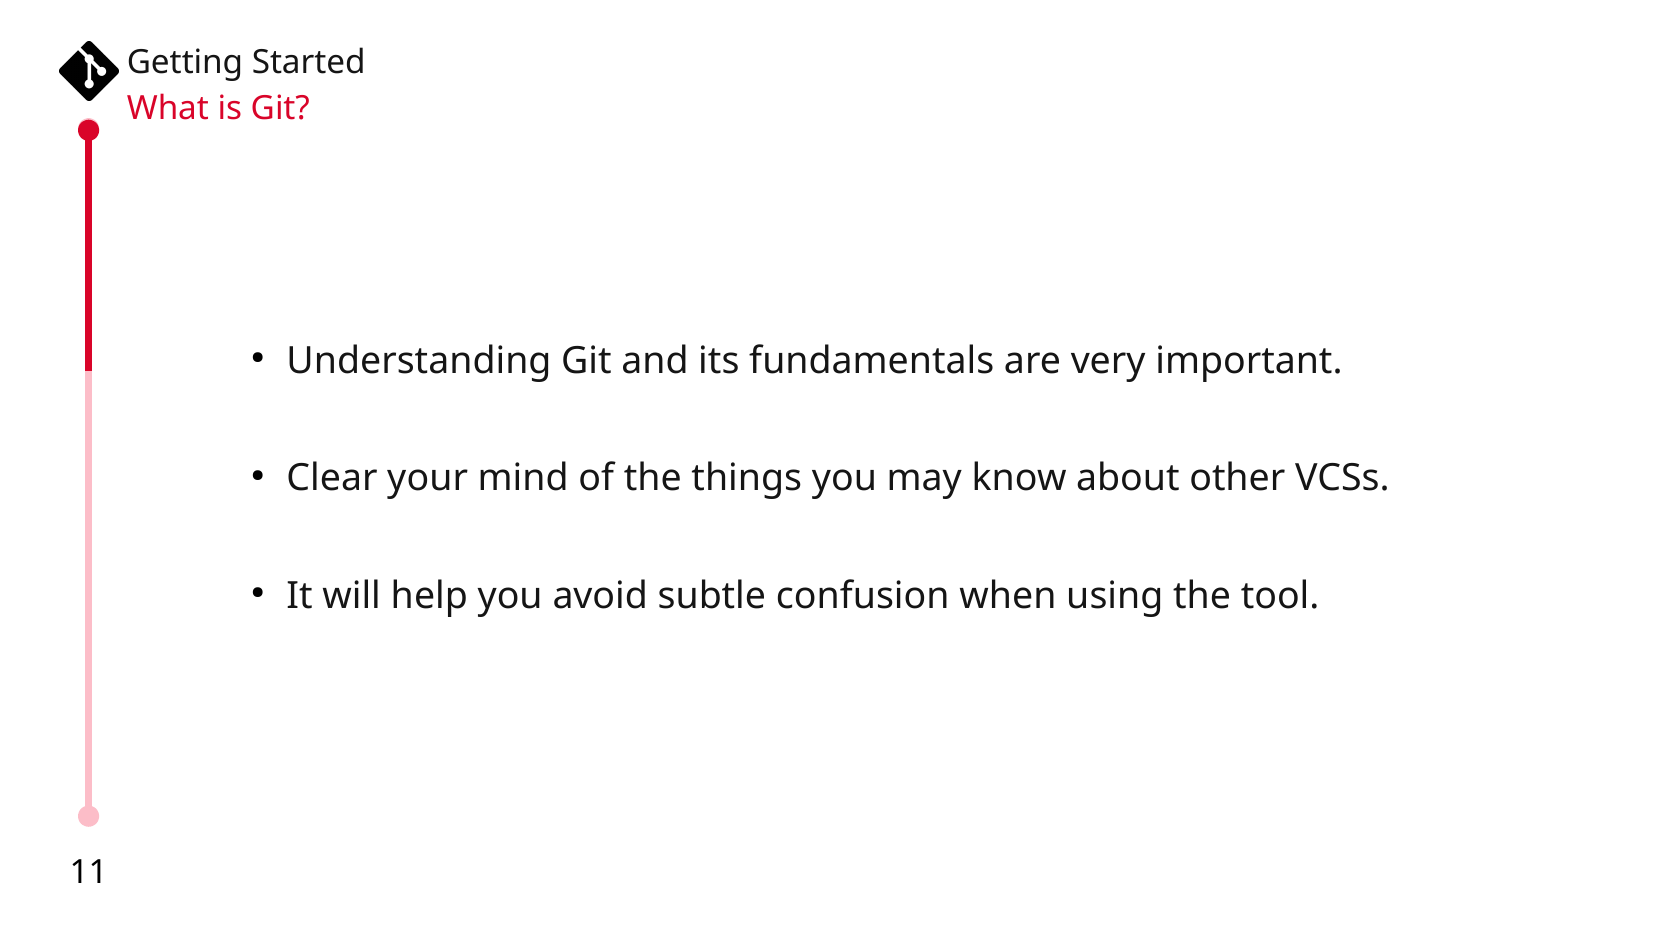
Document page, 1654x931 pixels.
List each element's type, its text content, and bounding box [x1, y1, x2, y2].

picture [59, 41, 119, 101]
text_box Understanding Git and its fundamentals are very important. Clear your mind of the things you may know about other VCSs. It will help you avoid subtle confusion when using the tool. [236, 236, 1418, 709]
text_box Getting Started What is Git? [112, 31, 1506, 113]
text_box 11 [47, 840, 130, 889]
